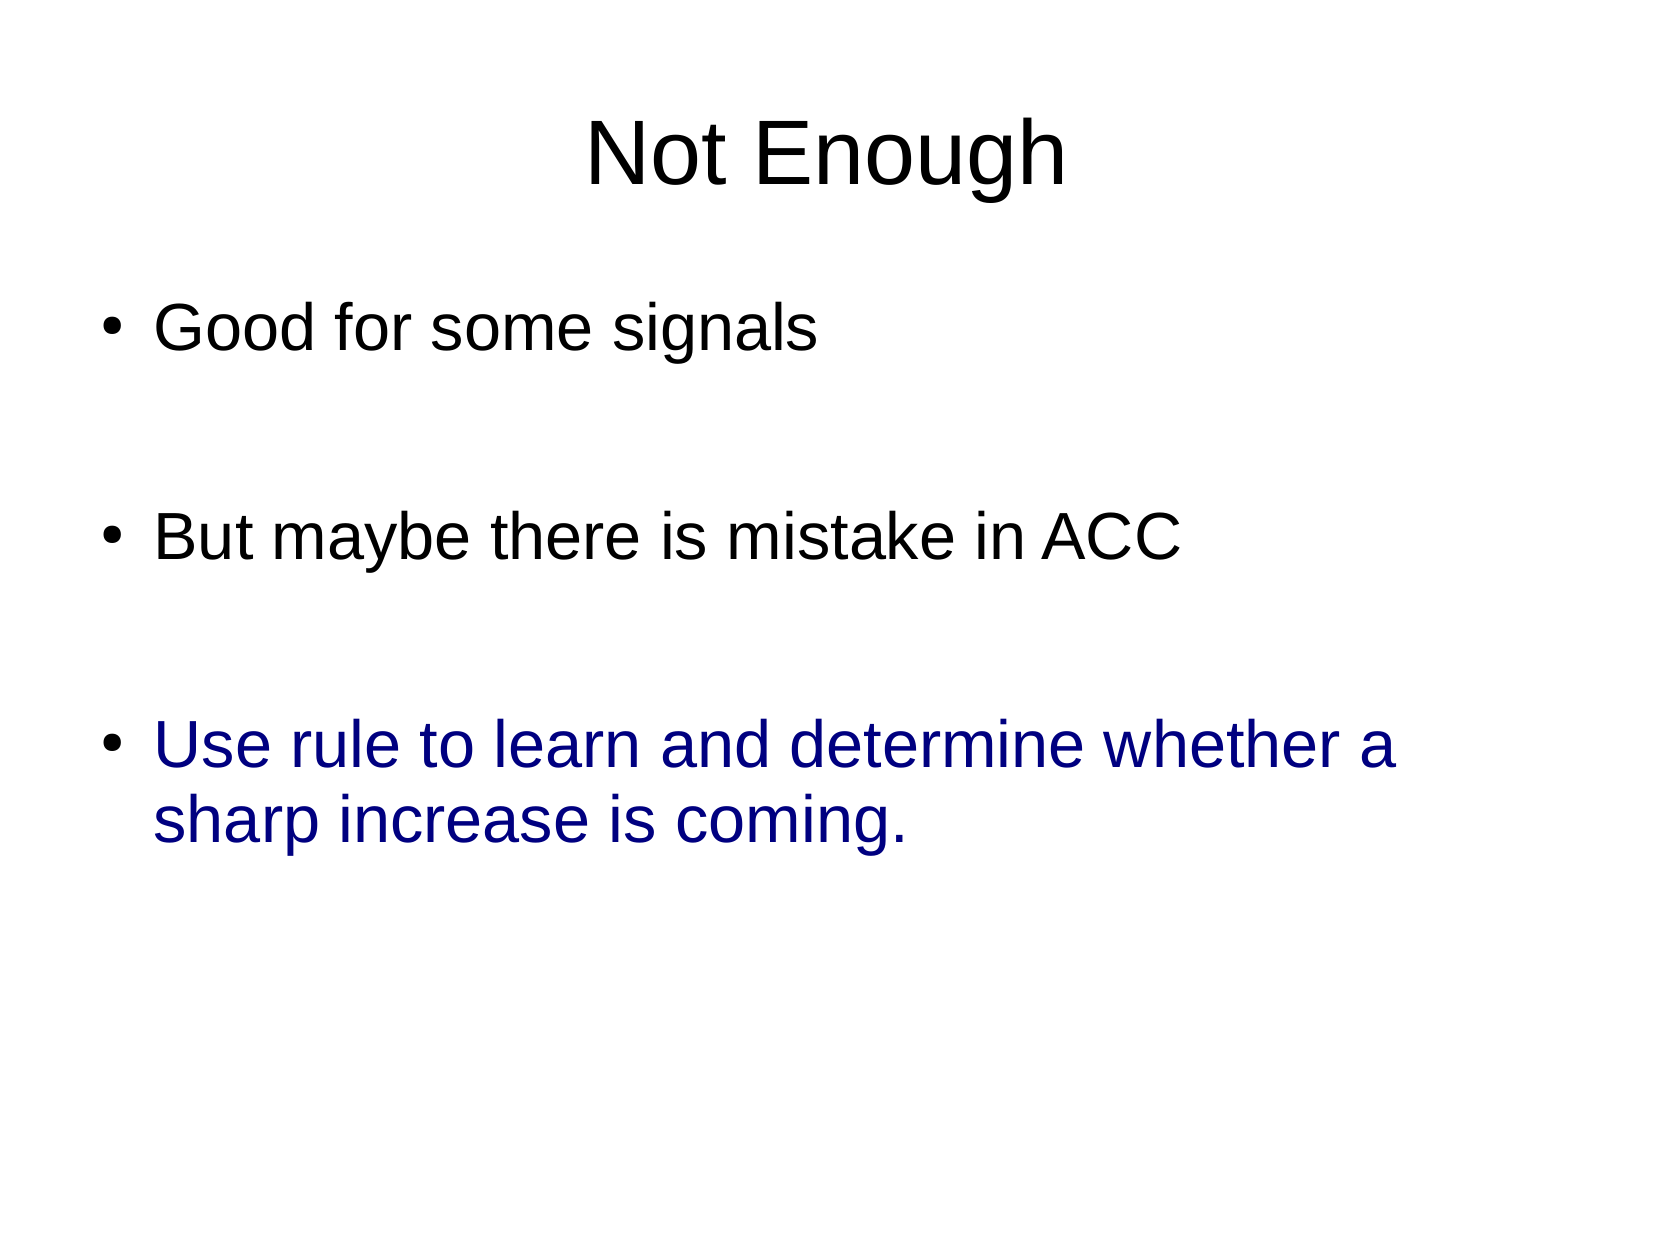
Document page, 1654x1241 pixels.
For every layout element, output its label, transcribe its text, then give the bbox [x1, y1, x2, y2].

title Not Enough [82, 49, 1571, 257]
list Good for some signals But maybe there is mistake in ACC Use rule to learn and determine whether a sharp increase is coming. [82, 290, 1571, 1010]
